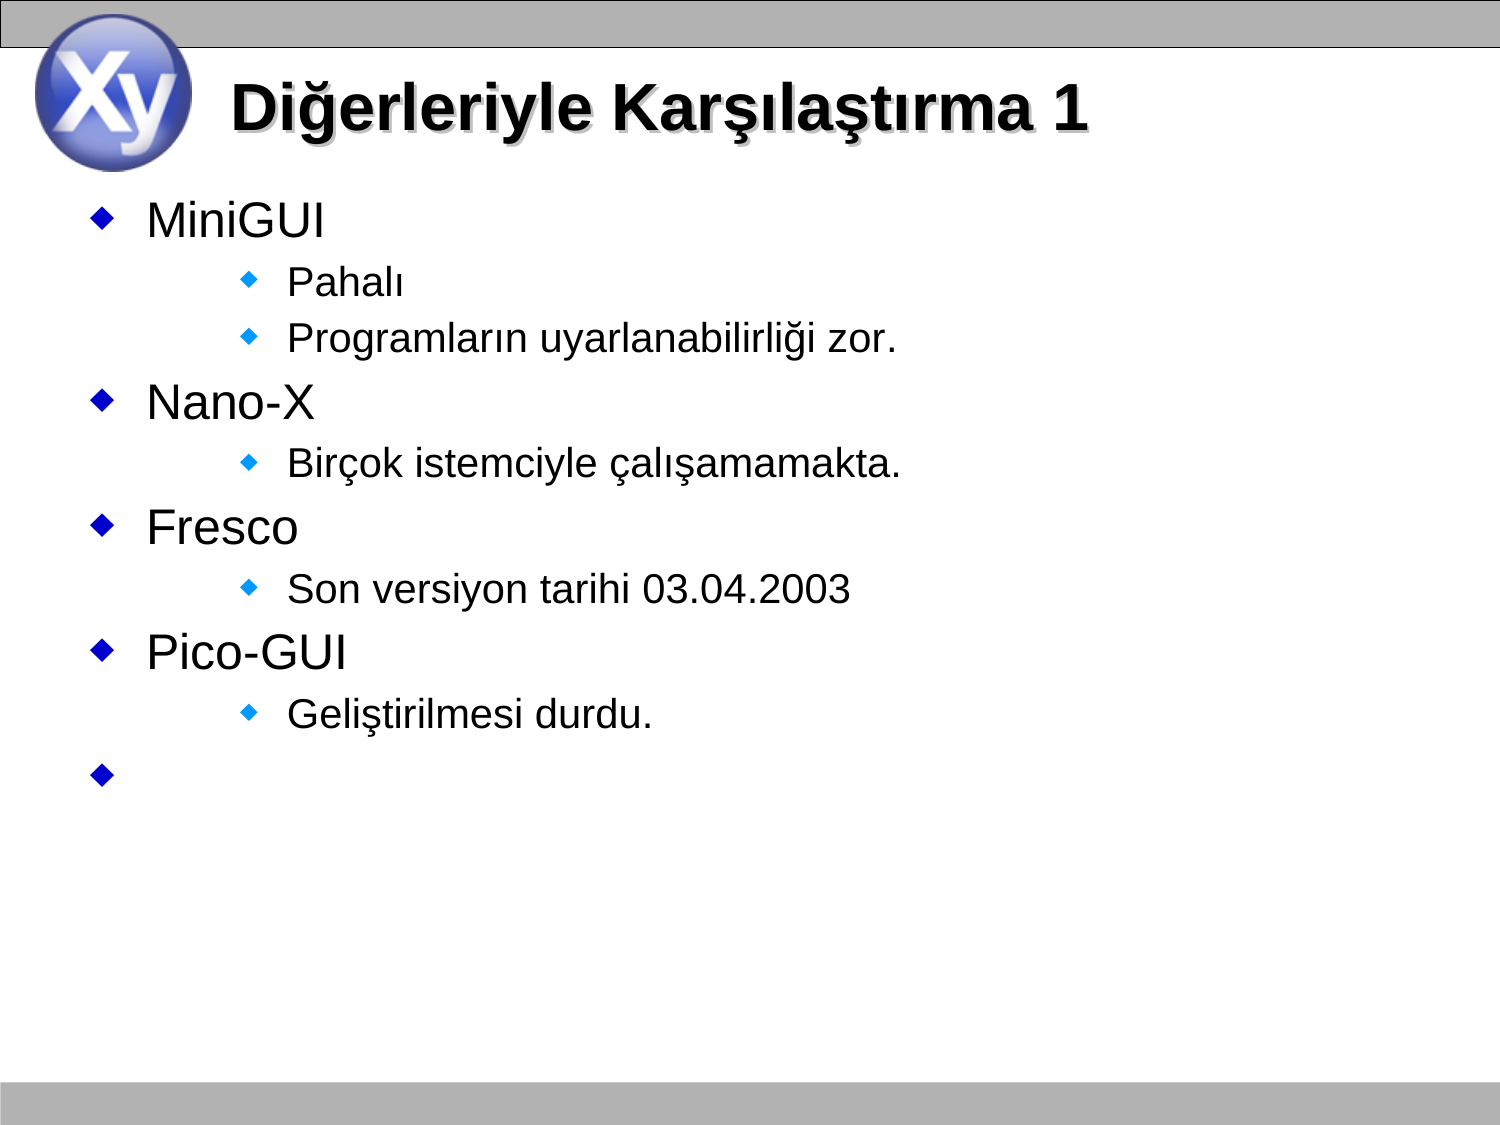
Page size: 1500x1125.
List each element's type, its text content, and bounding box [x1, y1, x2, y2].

picture [35, 14, 192, 172]
list MiniGUI Pahalı Programların uyarlanabilirliği zor. Nano-X Birçok istemciyle çalışamamakta. Fresco Son versiyon tarihi 03.04.2003 Pico-GUI Geliştirilmesi durdu. [75, 184, 1426, 1038]
title Diğerleriyle Karşılaştırma 1 [215, 27, 1427, 153]
